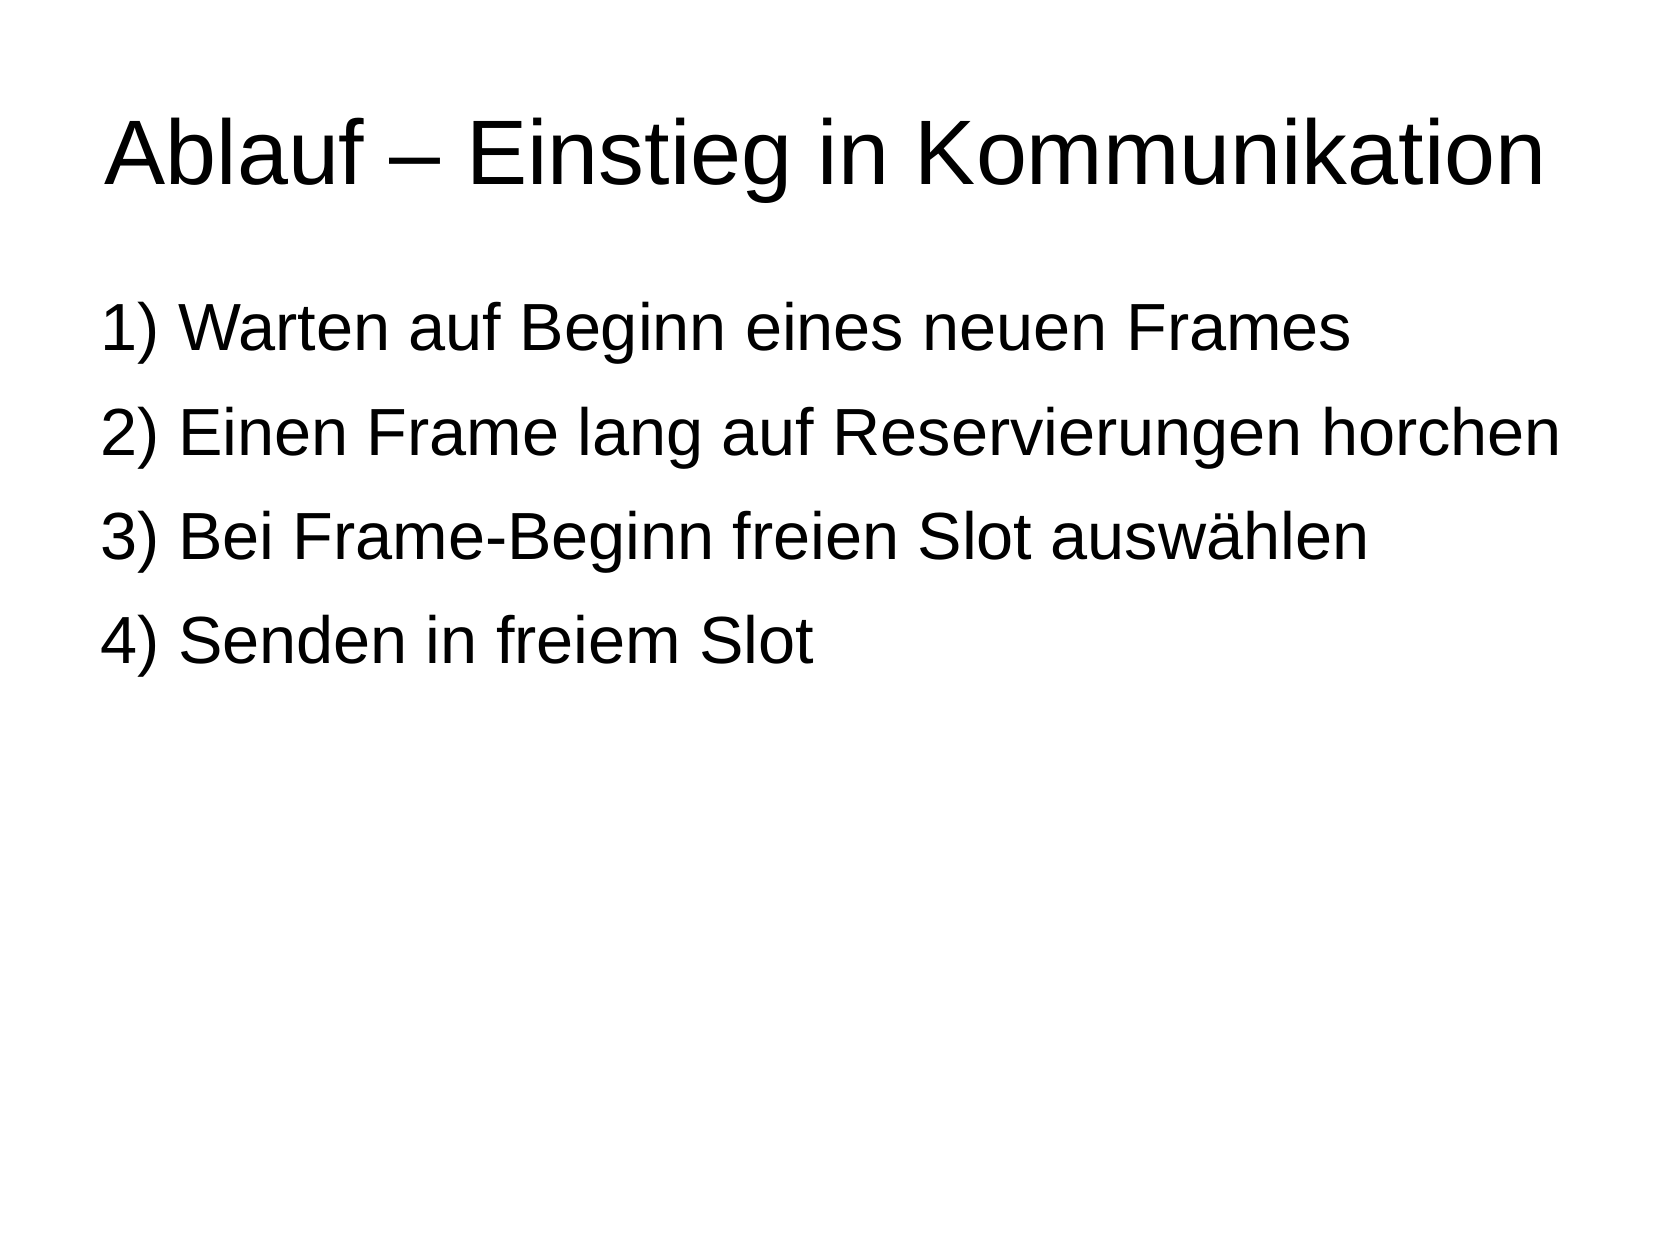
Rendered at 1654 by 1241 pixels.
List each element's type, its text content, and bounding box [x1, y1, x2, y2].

title Ablauf – Einstieg in Kommunikation [82, 49, 1571, 257]
list Warten auf Beginn eines neuen Frames Einen Frame lang auf Reservierungen horchen Bei Frame-Beginn freien Slot auswählen Senden in freiem Slot [82, 290, 1571, 1010]
